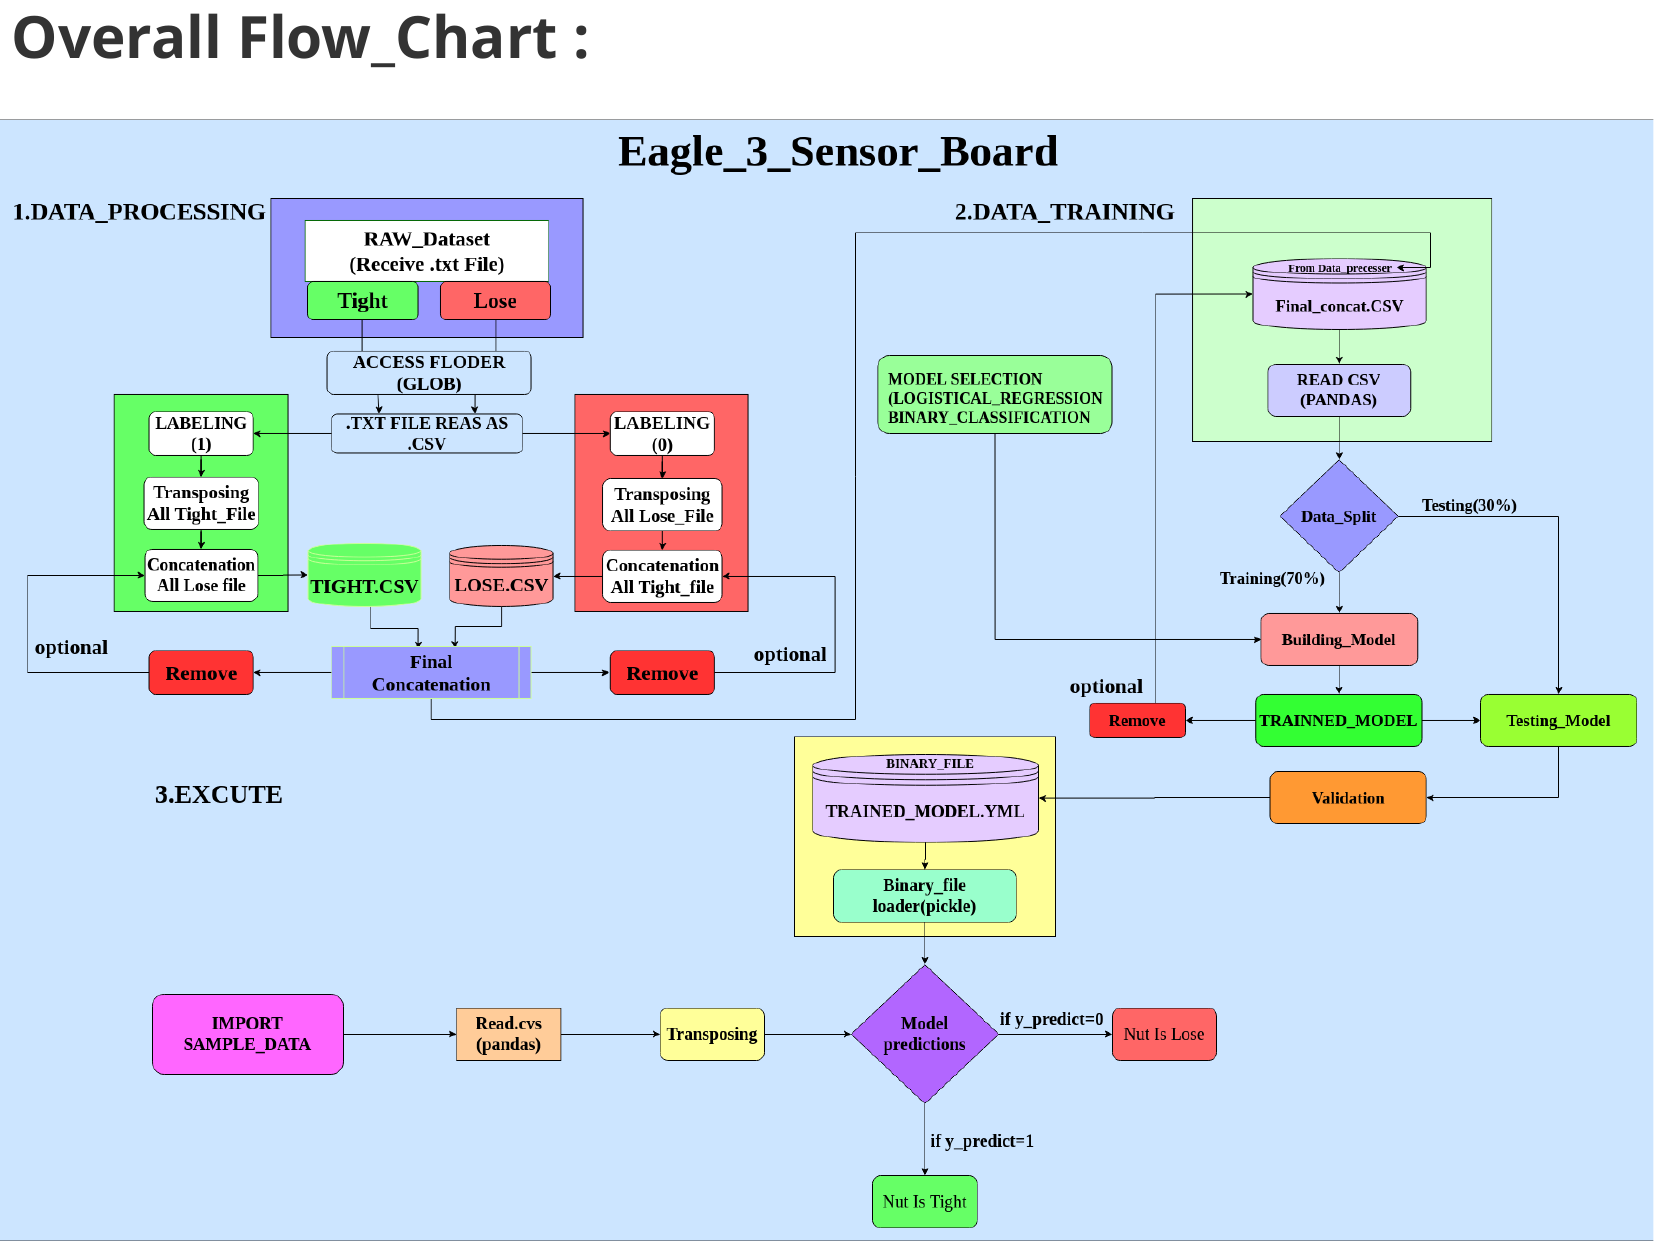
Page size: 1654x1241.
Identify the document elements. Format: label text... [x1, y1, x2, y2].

title Overall Flow_Chart : [11, 0, 1418, 93]
picture [0, 93, 1654, 1241]
